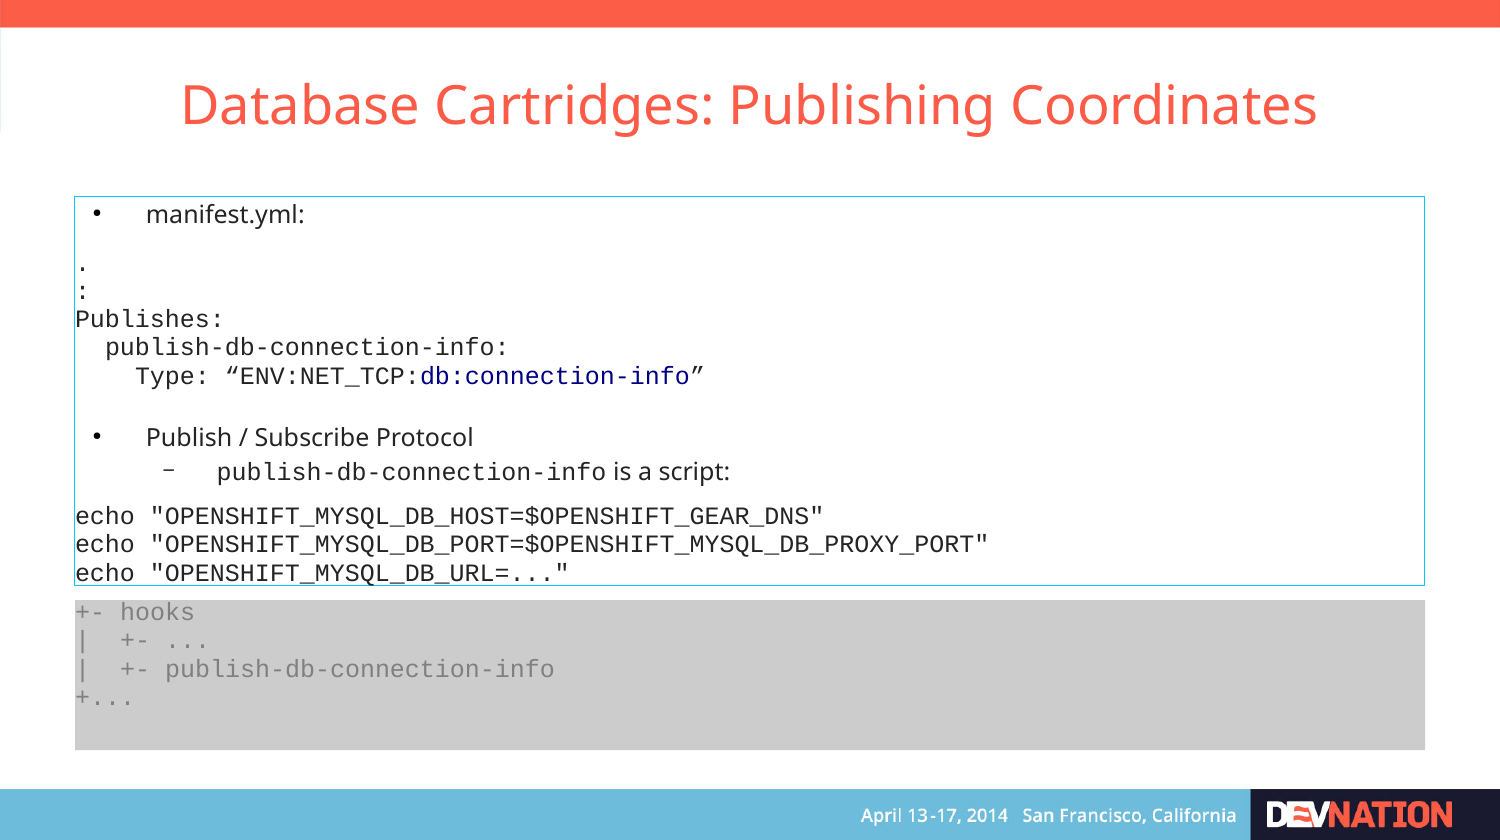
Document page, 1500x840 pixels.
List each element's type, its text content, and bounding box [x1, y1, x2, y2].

title Database Cartridges: Publishing Coordinates [74, 33, 1425, 174]
list manifest.yml: . : Publishes: publish-db-connection-info: Type: “ENV:NET_TCP:db:connection-info” Publish / Subscribe Protocol publish-db-connection-info is a script: echo "OPENSHIFT_MYSQL_DB_HOST=$OPENSHIFT_GEAR_DNS" echo "OPENSHIFT_MYSQL_DB_PORT=$OPENSHIFT_MYSQL_DB_PROXY_PORT" echo "OPENSHIFT_MYSQL_DB_URL=..." [74, 196, 1425, 586]
picture [0, 0, 1500, 840]
list +- hooks | +- ... | +- publish-db-connection-info +... [75, 600, 1426, 751]
